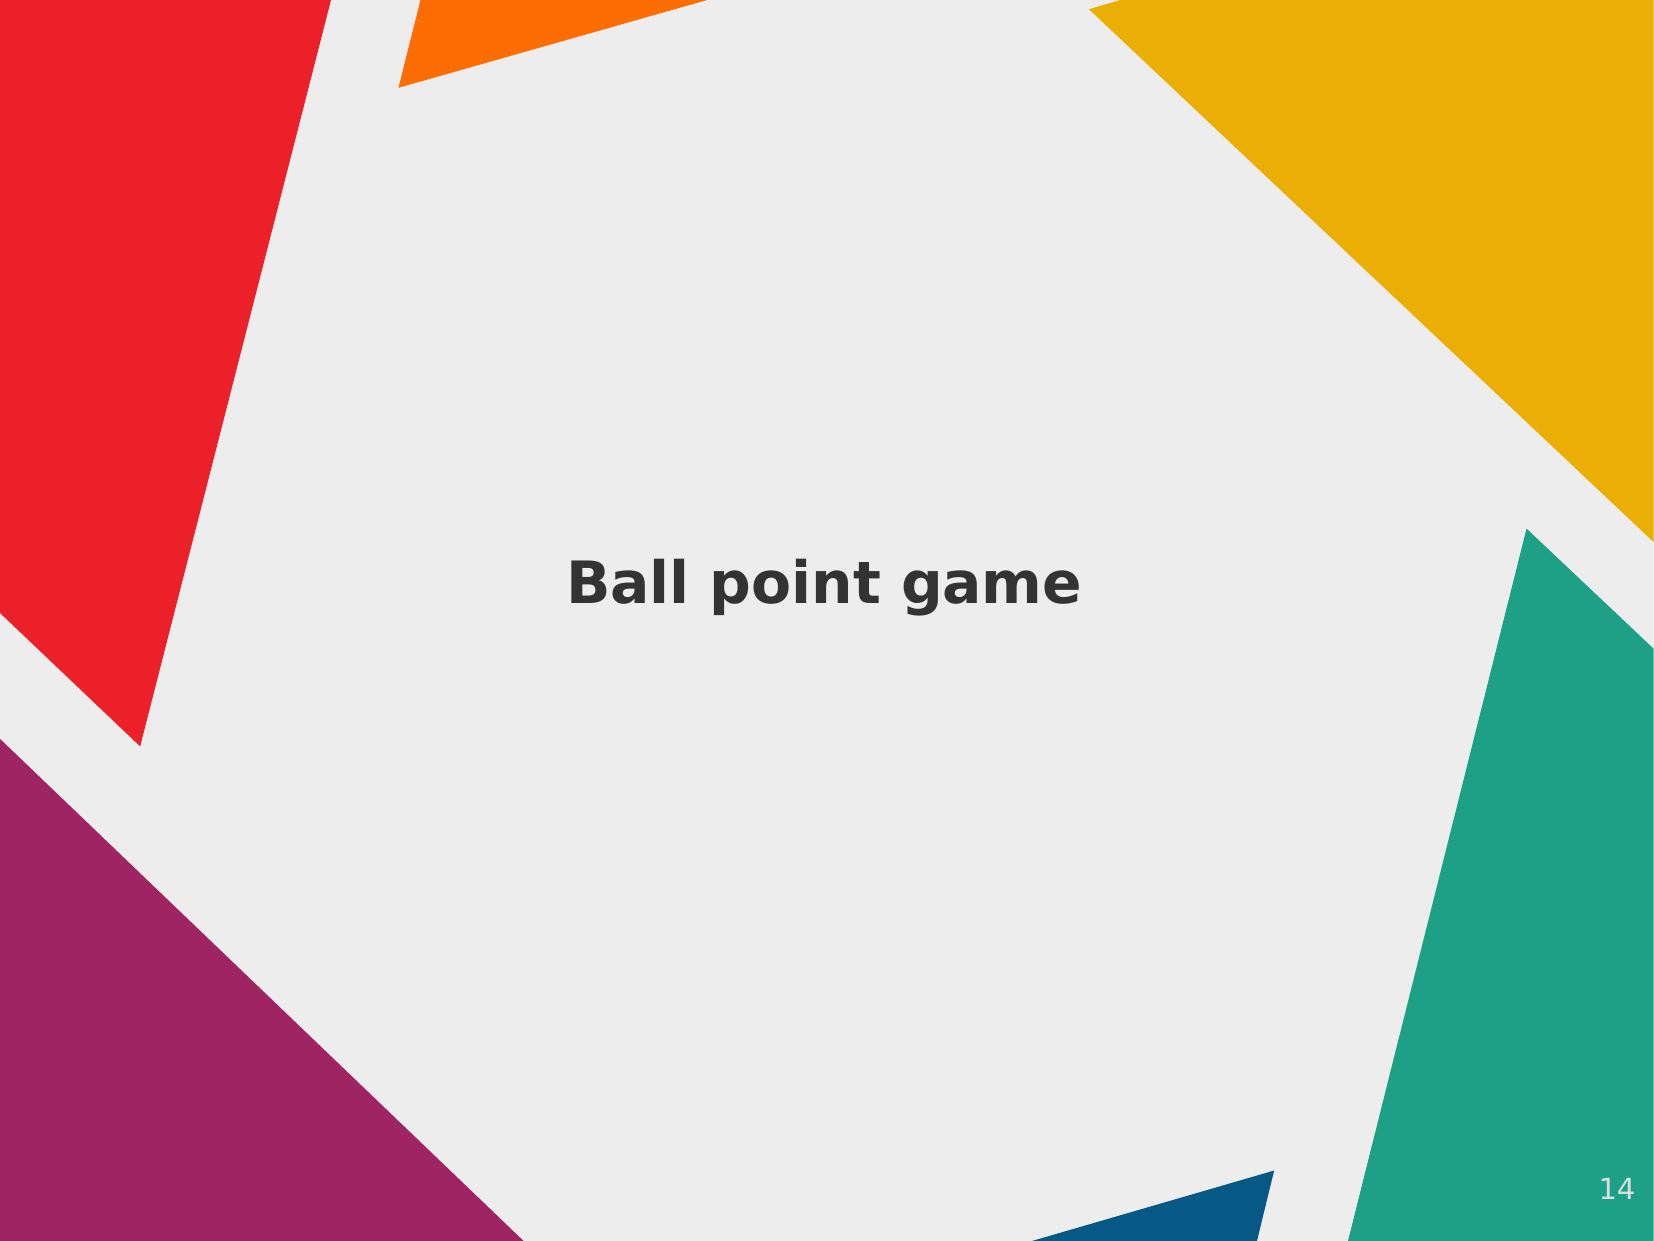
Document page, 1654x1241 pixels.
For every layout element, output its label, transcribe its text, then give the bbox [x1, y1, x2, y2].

title Ball point game [283, 480, 1366, 688]
